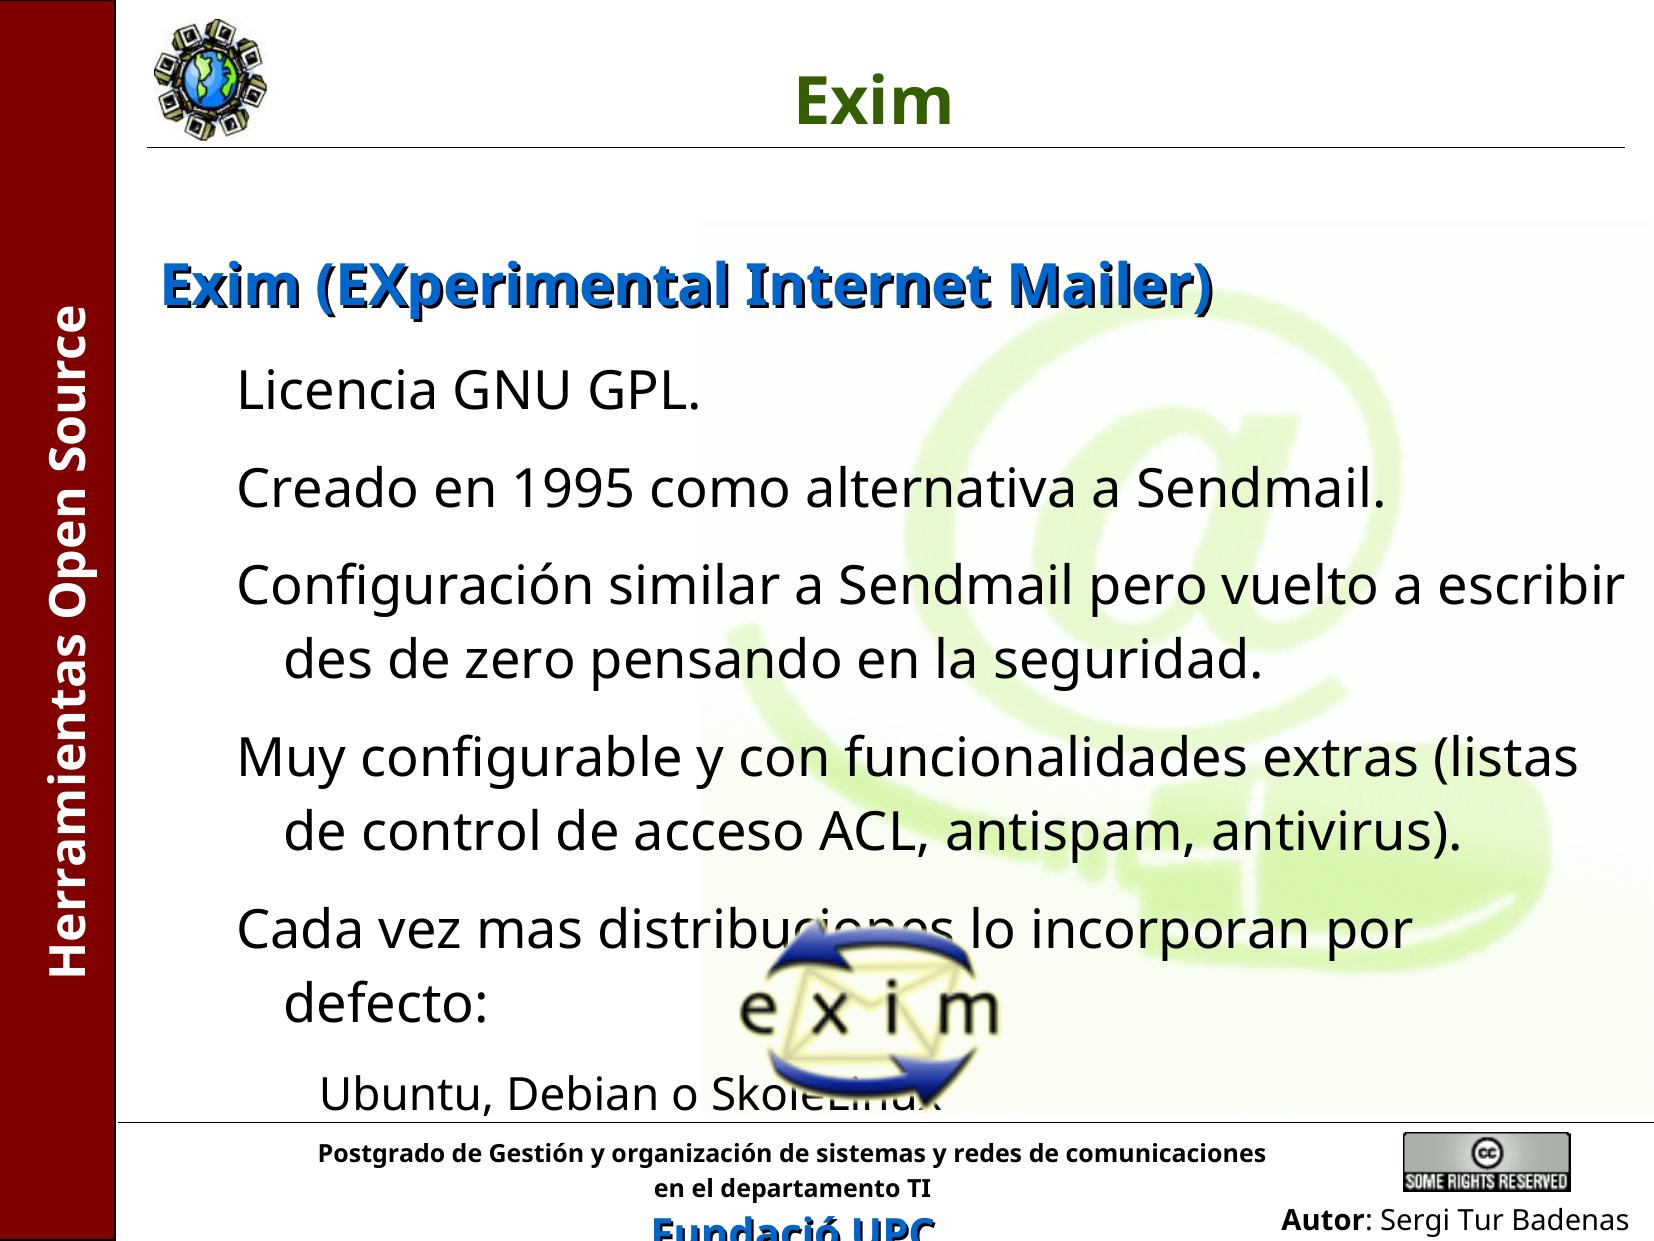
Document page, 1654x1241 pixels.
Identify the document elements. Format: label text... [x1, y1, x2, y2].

picture [154, 19, 268, 56]
picture [1403, 1132, 1571, 1192]
title Exim [129, 56, 1619, 141]
list Exim (EXperimental Internet Mailer) Licencia GNU GPL. Creado en 1995 como alternativa a Sendmail. Configuración similar a Sendmail pero vuelto a escribir des de zero pensando en la seguridad. Muy configurable y con funcionalidades extras (listas de control de acceso ACL, antispam, antivirus). Cada vez mas distribuciones lo incorporan por defecto: Ubuntu, Debian o SkoleLinux [141, 242, 1630, 1078]
picture [700, 217, 1654, 1113]
